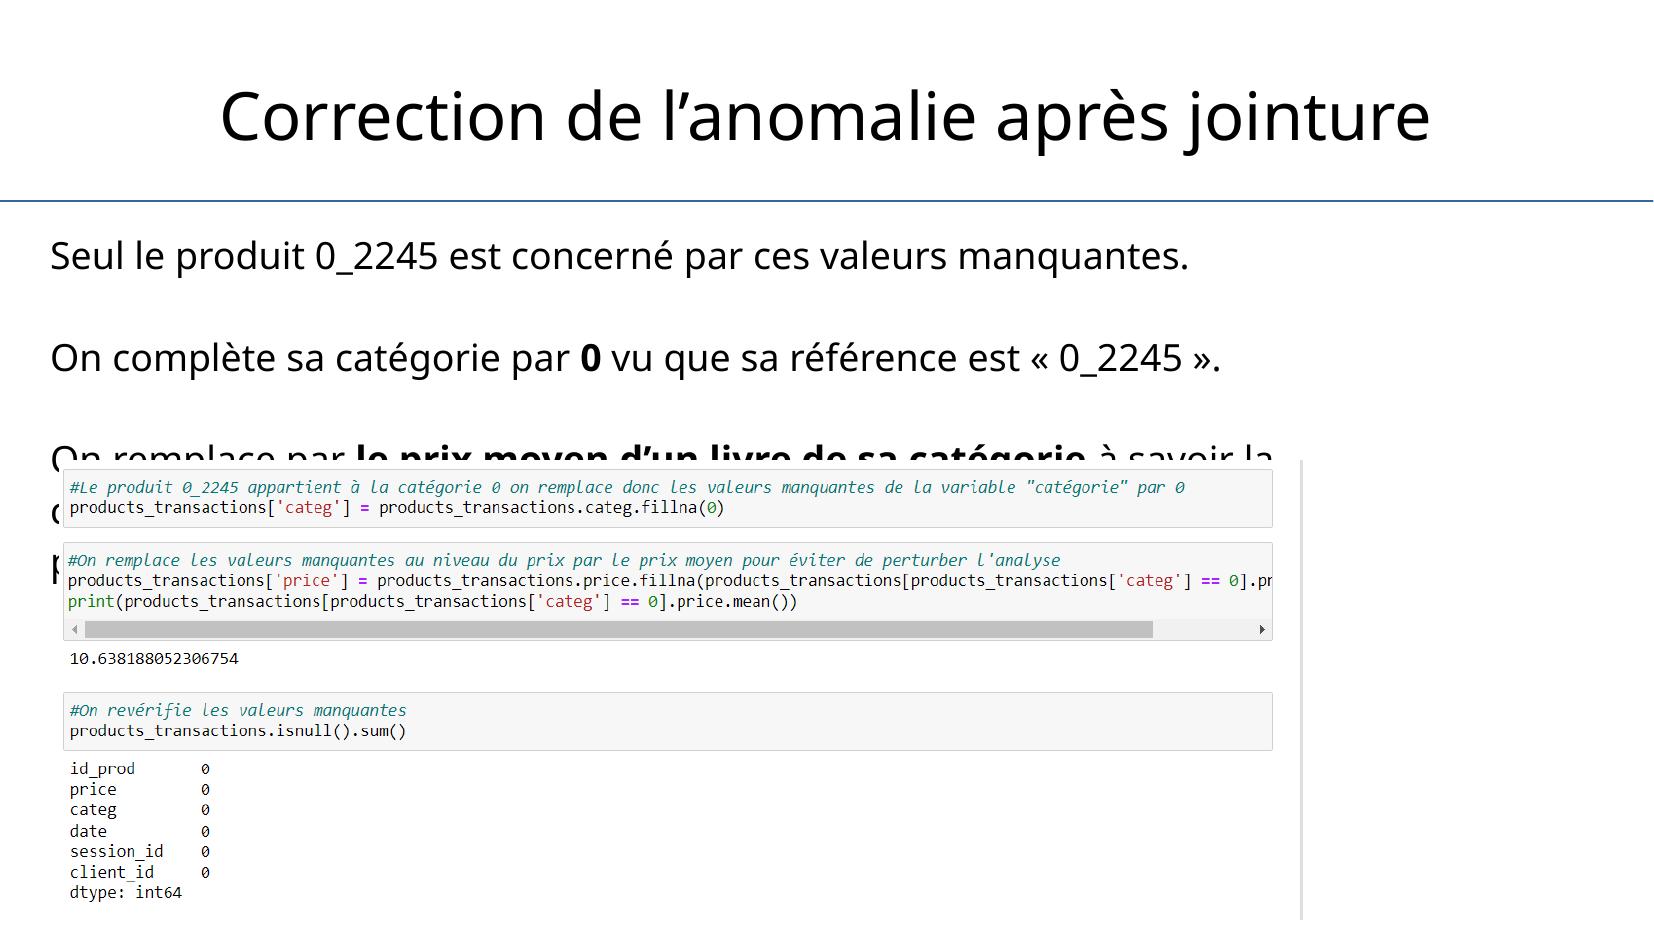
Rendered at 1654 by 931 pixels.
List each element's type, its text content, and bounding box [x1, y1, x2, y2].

picture [59, 460, 1303, 920]
text_box Seul le produit 0_2245 est concerné par ces valeurs manquantes. On complète sa catégorie par 0 vu que sa référence est « 0_2245 ». On remplace par le prix moyen d’un livre de sa catégorie à savoir la catégorie 0 pour ne pas perturber l’analyse. [35, 221, 1430, 672]
title Correction de l’anomalie après jointure [82, 37, 1571, 193]
